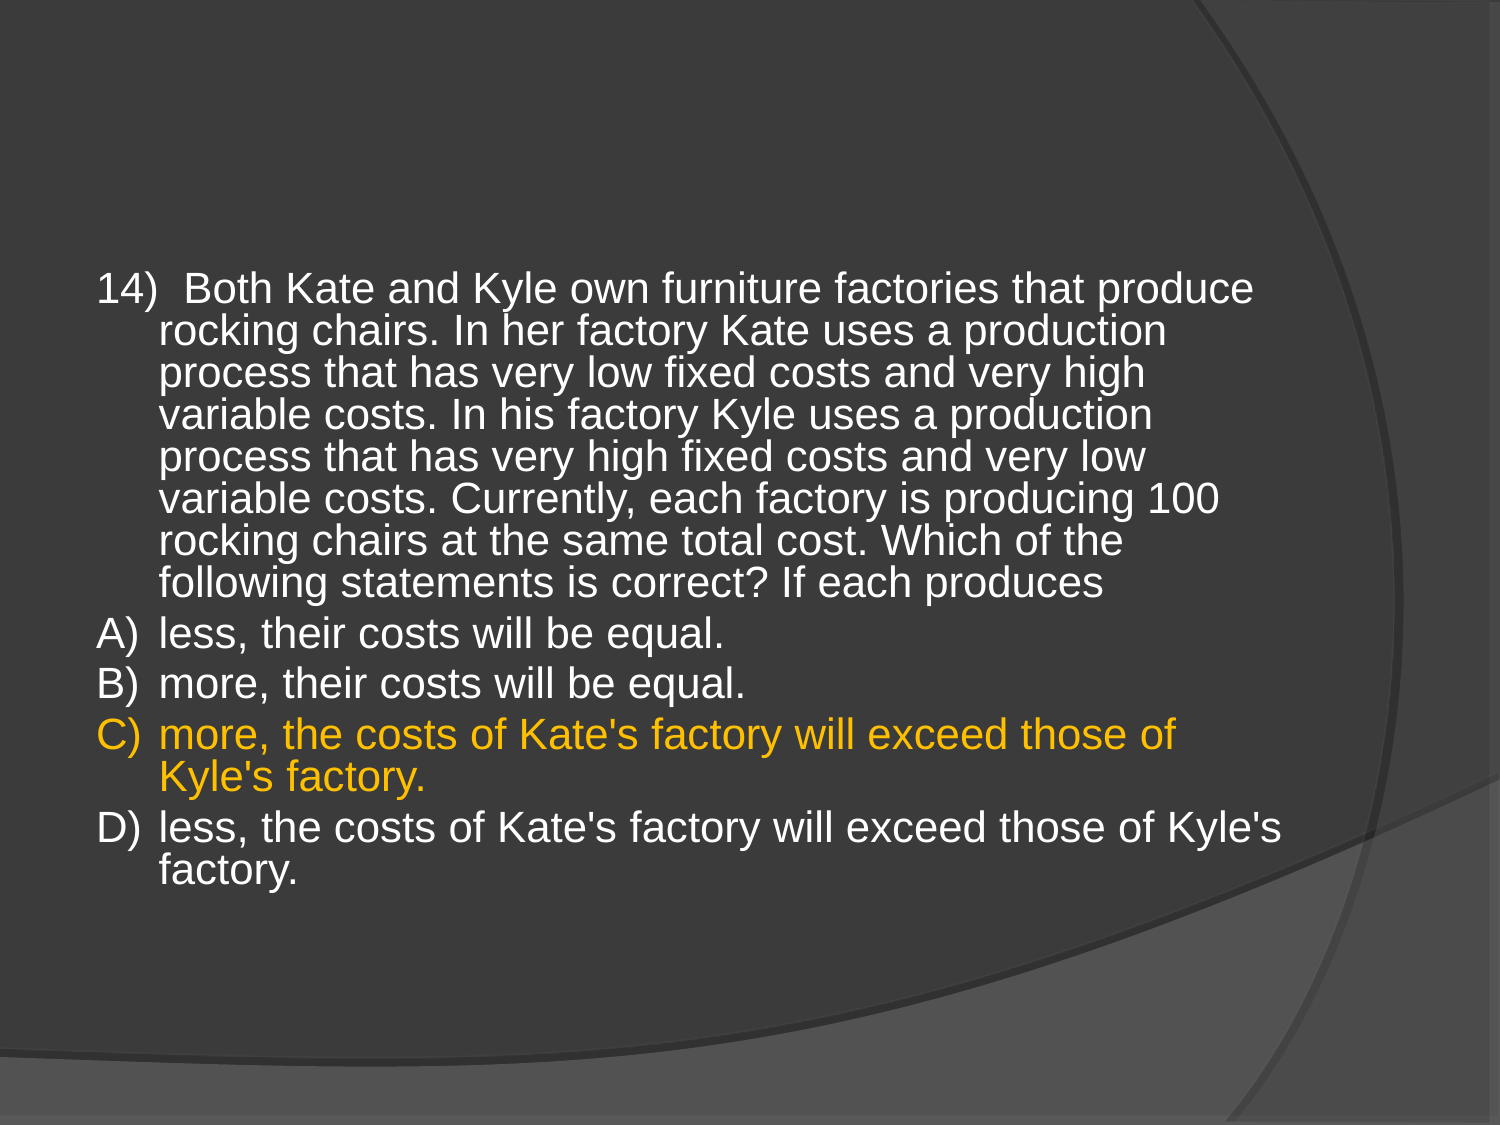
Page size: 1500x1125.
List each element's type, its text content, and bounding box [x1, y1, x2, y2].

list 14) Both Kate and Kyle own furniture factories that produce rocking chairs. In her factory Kate uses a production process that has very low fixed costs and very high variable costs. In his factory Kyle uses a production process that has very high fixed costs and very low variable costs. Currently, each factory is producing 100 rocking chairs at the same total cost. Which of the following statements is correct? If each produces A) less, their costs will be equal. B) more, their costs will be equal. C) more, the costs of Kate's factory will exceed those of Kyle's factory. D) less, the costs of Kate's factory will exceed those of Kyle's factory. [75, 262, 1300, 1005]
